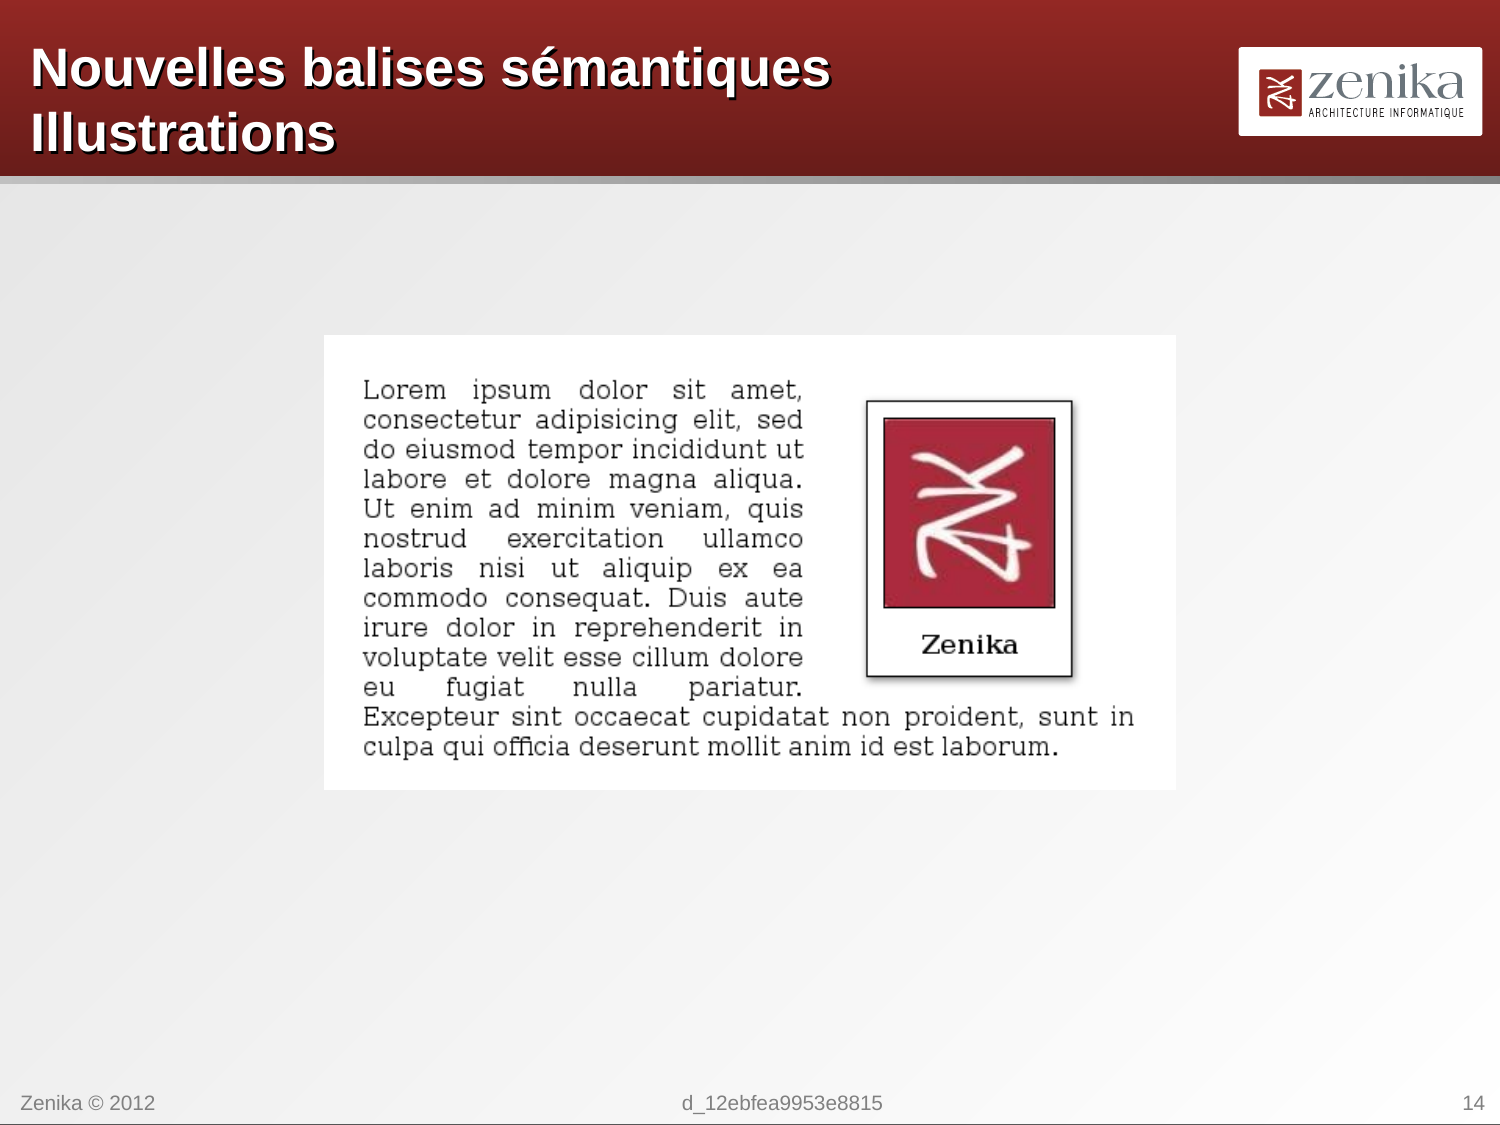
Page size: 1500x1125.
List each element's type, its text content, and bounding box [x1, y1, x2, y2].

title Nouvelles balises sémantiques Illustrations [30, 15, 1155, 180]
picture [324, 335, 1176, 790]
picture [1257, 58, 1464, 125]
